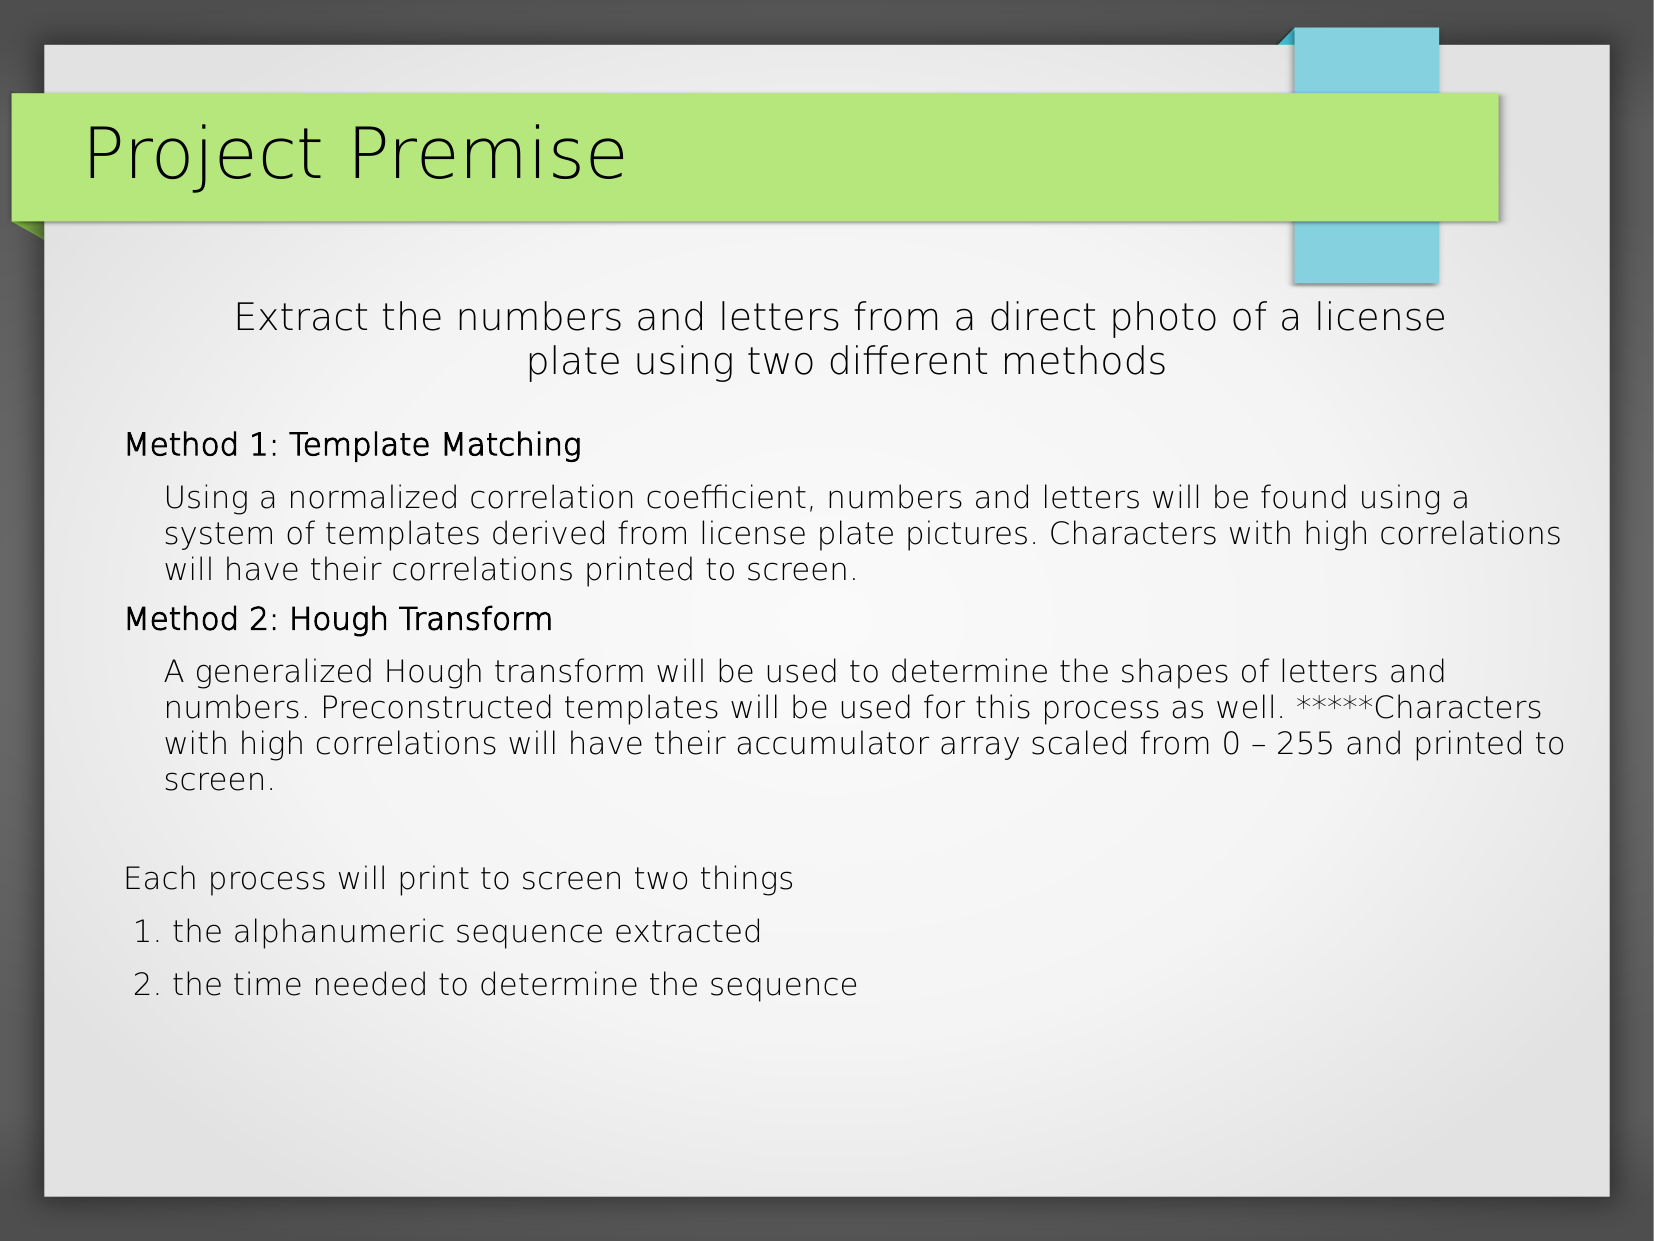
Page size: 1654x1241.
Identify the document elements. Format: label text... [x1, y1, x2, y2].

list Extract the numbers and letters from a direct photo of a license plate using two different methods Method 1: Template Matching Using a normalized correlation coefficient, numbers and letters will be found using a system of templates derived from license plate pictures. Characters with high correlations will have their correlations printed to screen. Method 2: Hough Transform A generalized Hough transform will be used to determine the shapes of letters and numbers. Preconstructed templates will be used for this process as well. *****Characters with high correlations will have their accumulator array scaled from 0 – 255 and printed to screen. Each process will print to screen two things 1. the alphanumeric sequence extracted 2. the time needed to determine the sequence [82, 295, 1571, 1015]
title Project Premise [82, 94, 1264, 213]
picture [0, 0, 1654, 1241]
